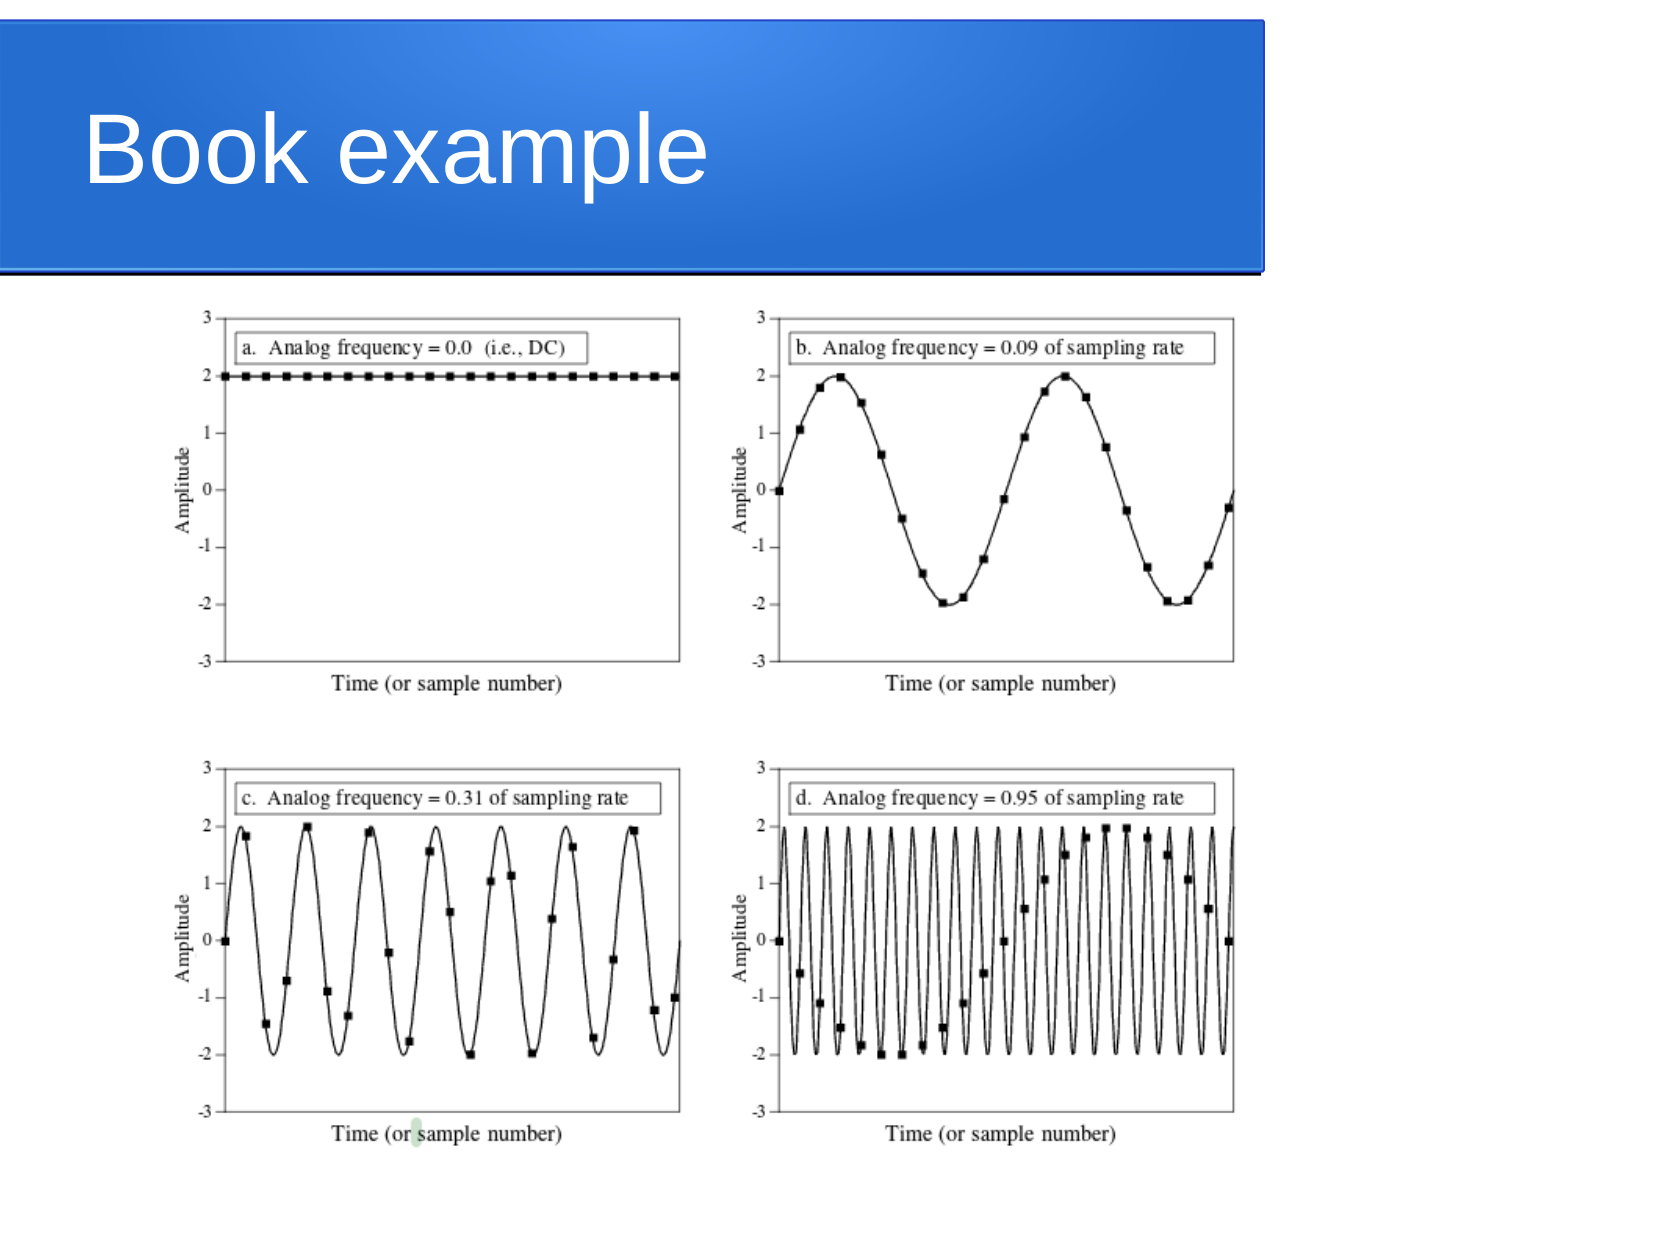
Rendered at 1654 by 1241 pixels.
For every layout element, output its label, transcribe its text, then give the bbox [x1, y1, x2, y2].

title Book example [82, 47, 1235, 252]
picture [128, 289, 1261, 1186]
